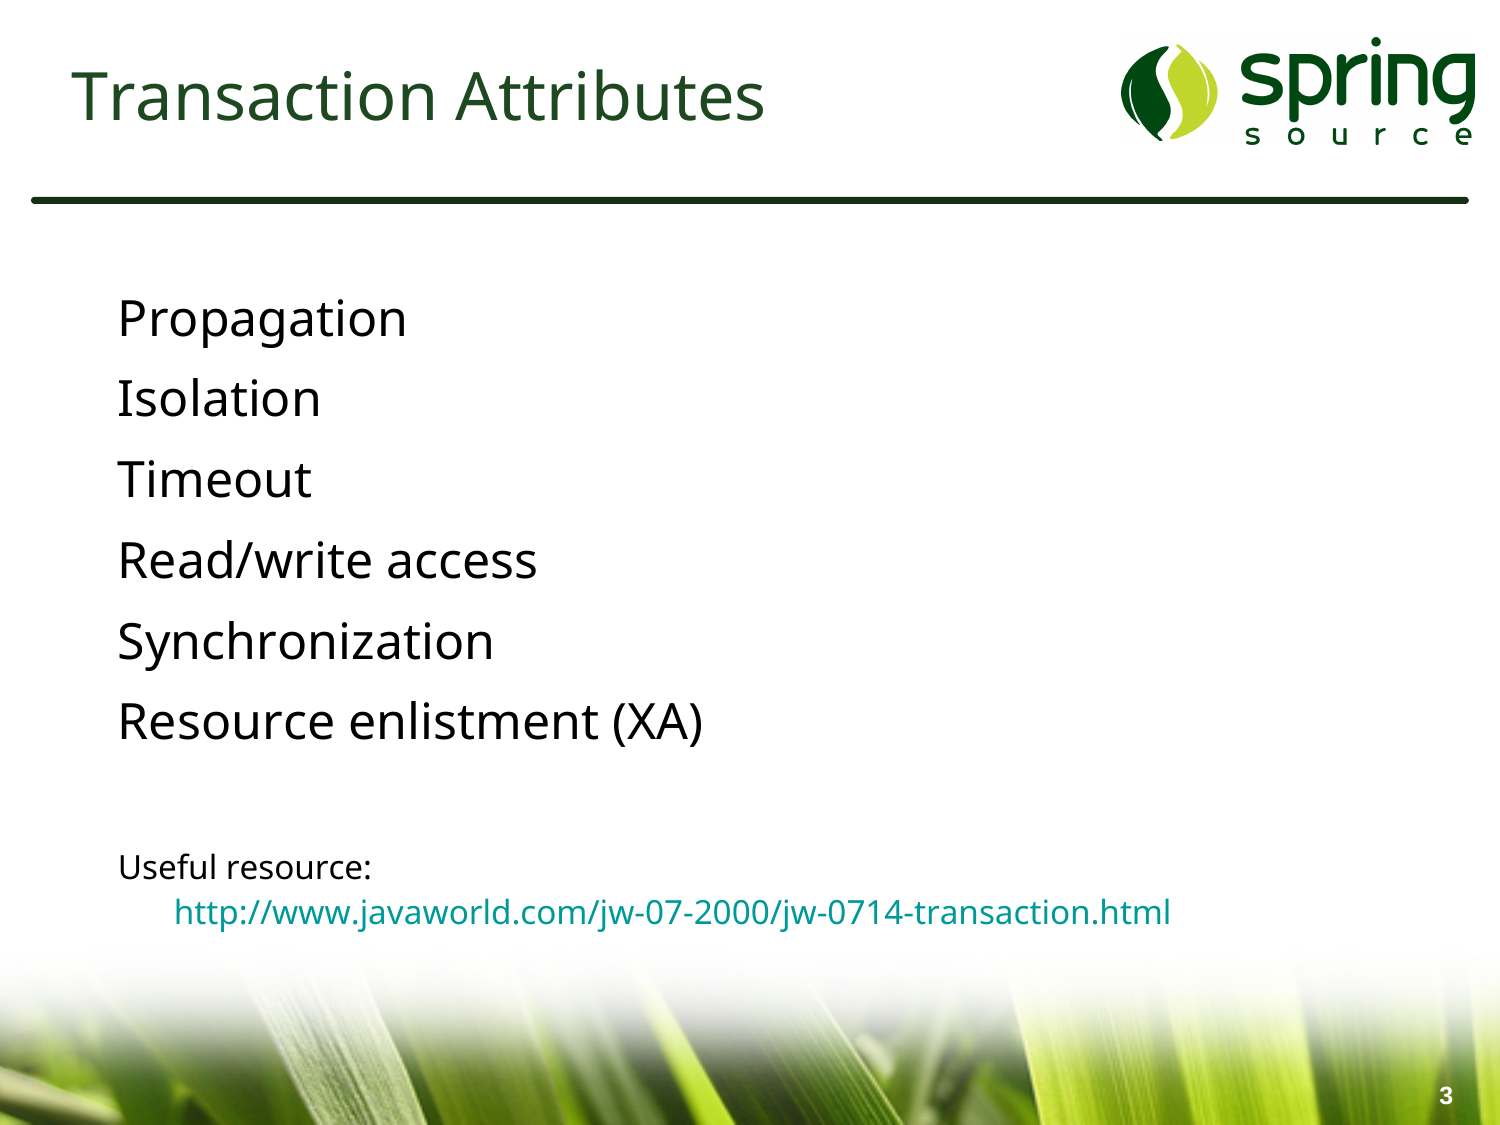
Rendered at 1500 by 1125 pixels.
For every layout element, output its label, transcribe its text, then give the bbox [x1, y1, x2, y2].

list Propagation Isolation Timeout Read/write access Synchronization Resource enlistment (XA) Useful resource: http://www.javaworld.com/jw-07-2000/jw-0714-transaction.html [103, 275, 1394, 938]
picture [1121, 37, 1475, 145]
title Transaction Attributes [56, 13, 1089, 176]
picture [0, 944, 1500, 1125]
